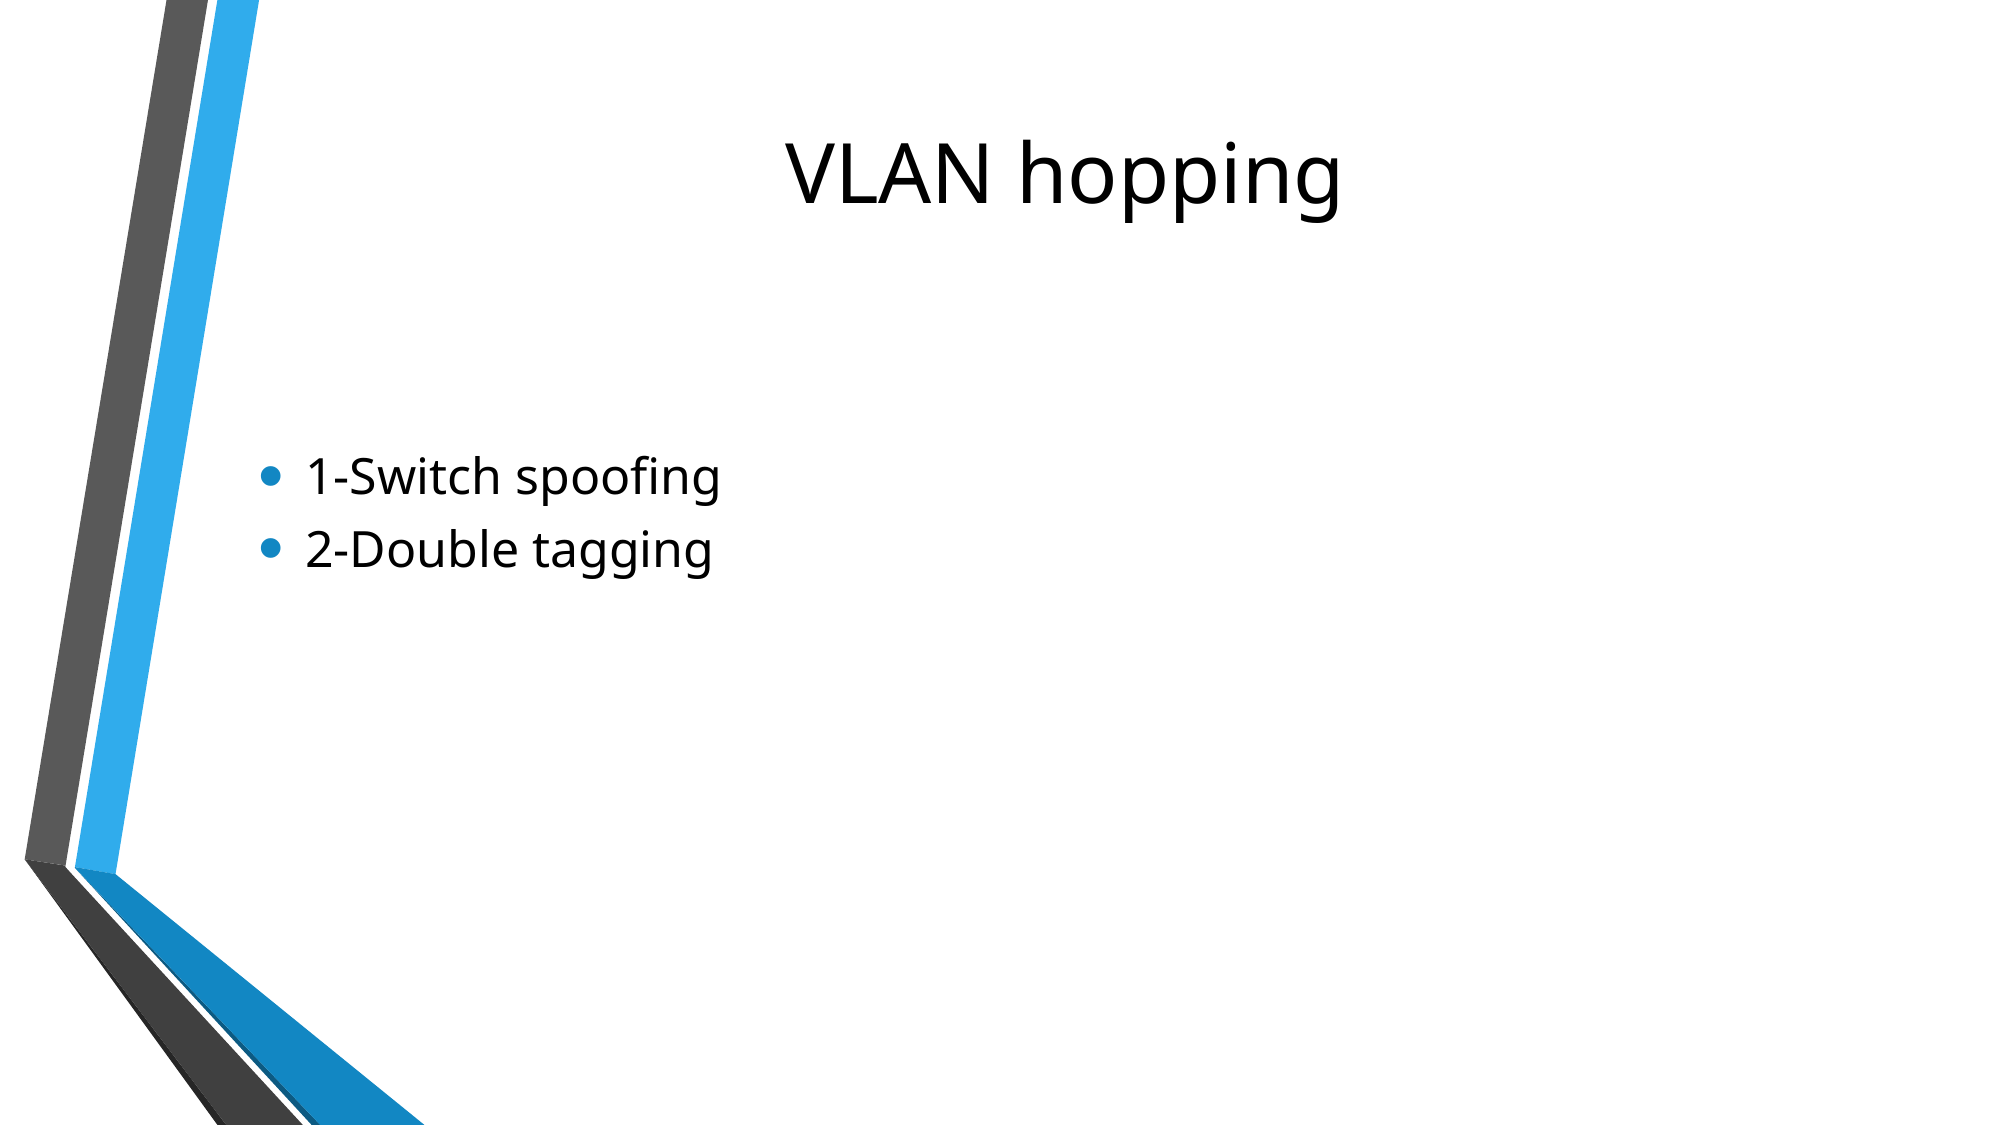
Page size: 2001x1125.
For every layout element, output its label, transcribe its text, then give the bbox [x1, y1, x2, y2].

list 1-Switch spoofing 2-Double tagging [243, 437, 1887, 950]
title VLAN hopping [243, 112, 1887, 400]
